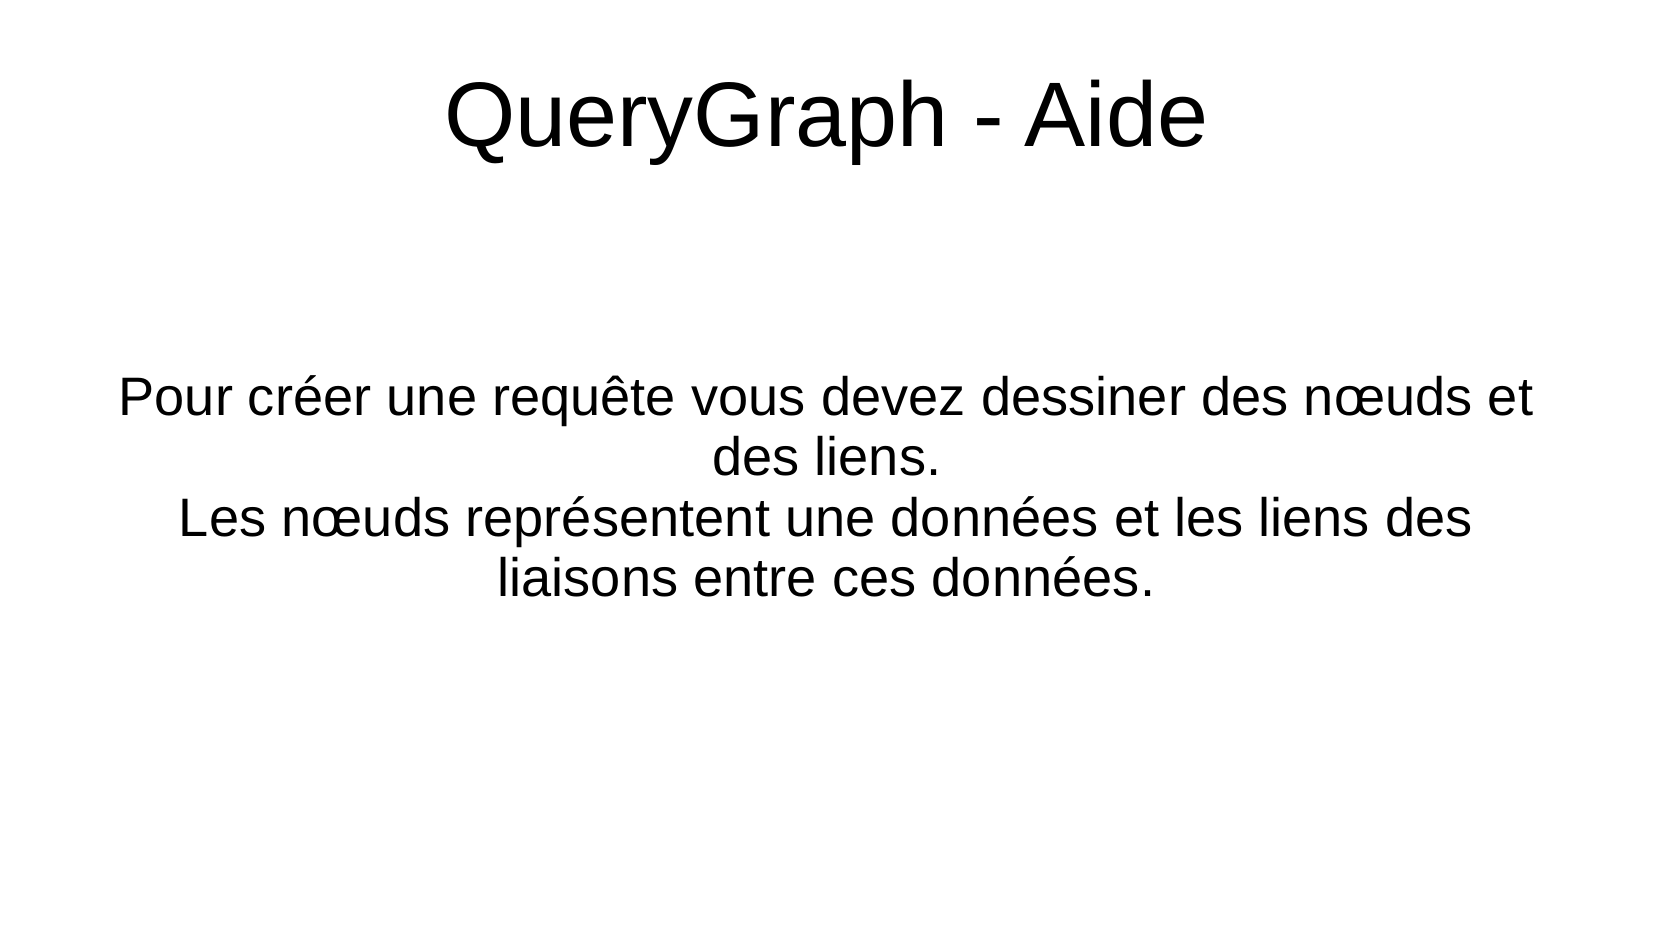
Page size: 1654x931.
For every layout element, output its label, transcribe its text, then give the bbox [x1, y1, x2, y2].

subtitle Pour créer une requête vous devez dessiner des nœuds et des liens. Les nœuds représentent une données et les liens des liaisons entre ces données. [82, 217, 1571, 758]
title QueryGraph - Aide [82, 37, 1571, 193]
